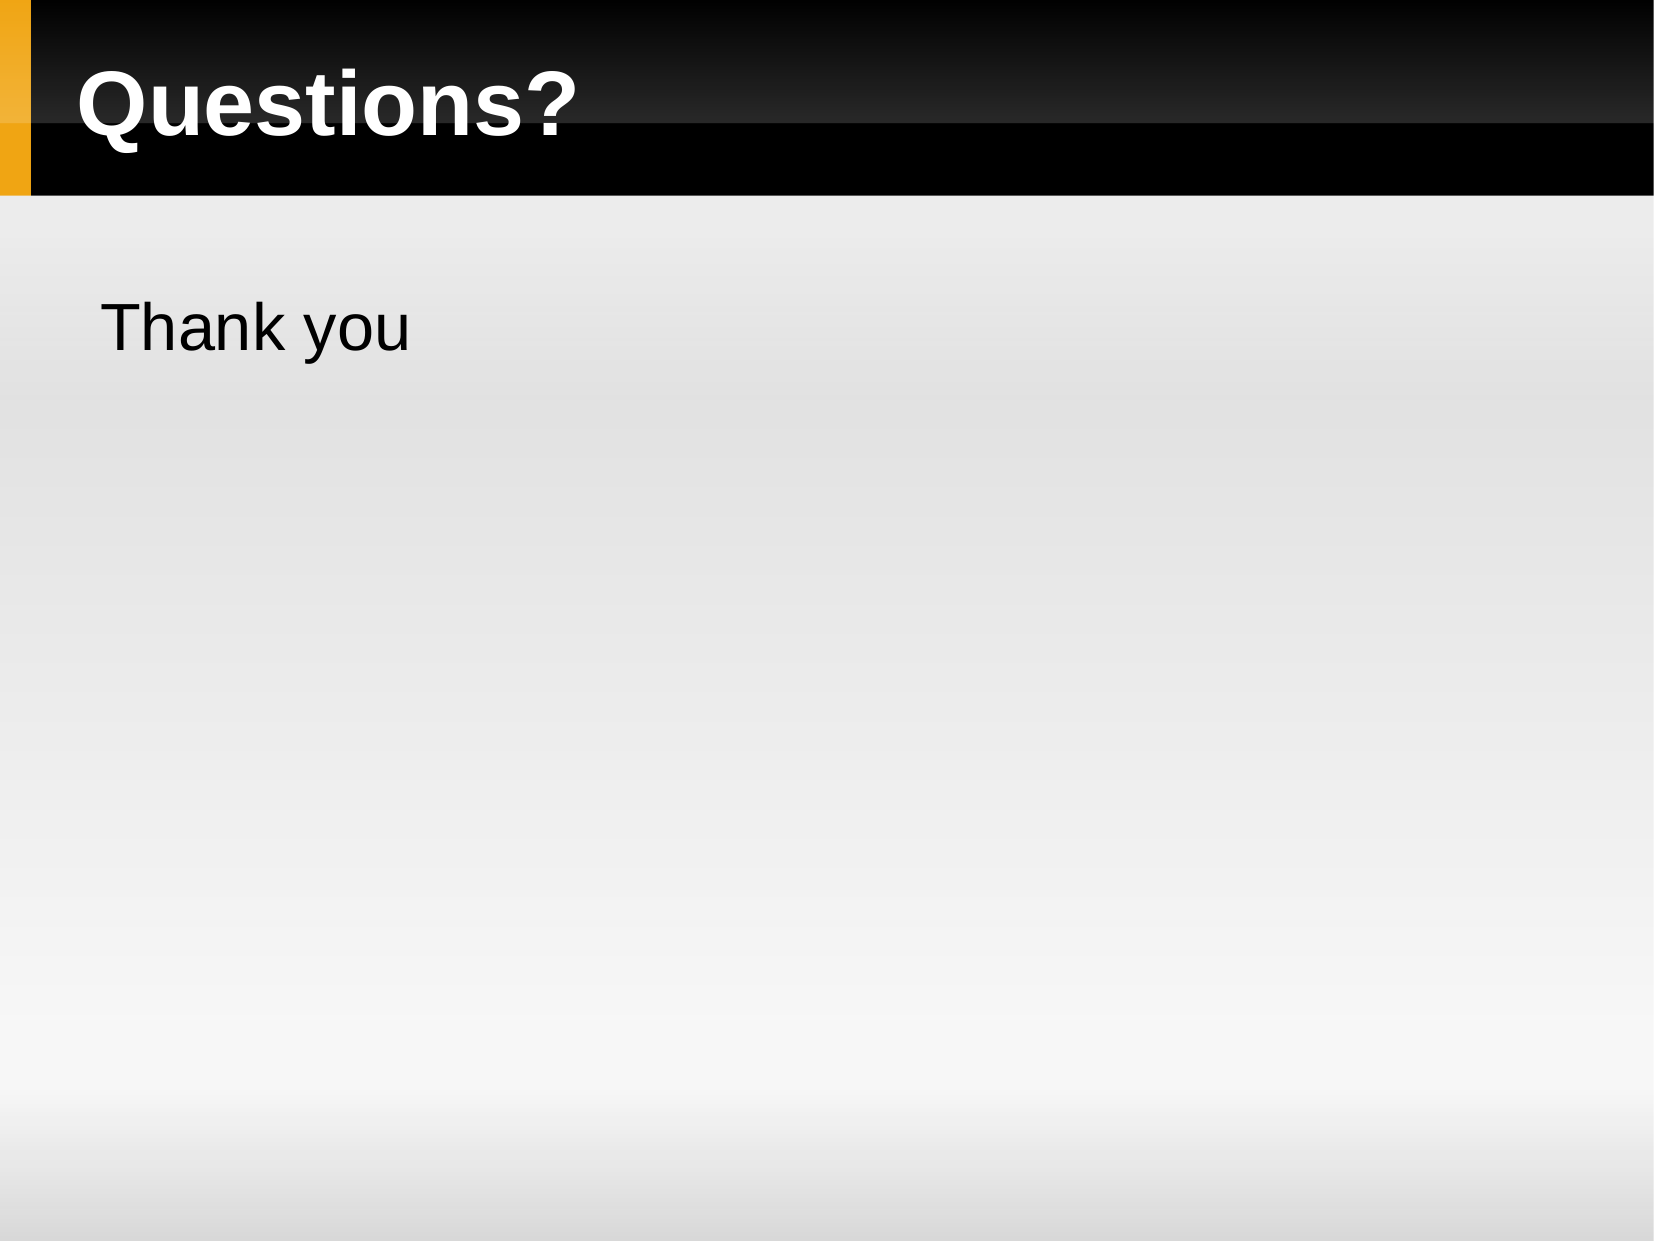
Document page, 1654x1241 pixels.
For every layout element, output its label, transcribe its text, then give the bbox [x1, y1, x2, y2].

title Questions? [76, 7, 1565, 200]
list Thank you [82, 290, 1571, 1094]
picture [0, 0, 1654, 1241]
